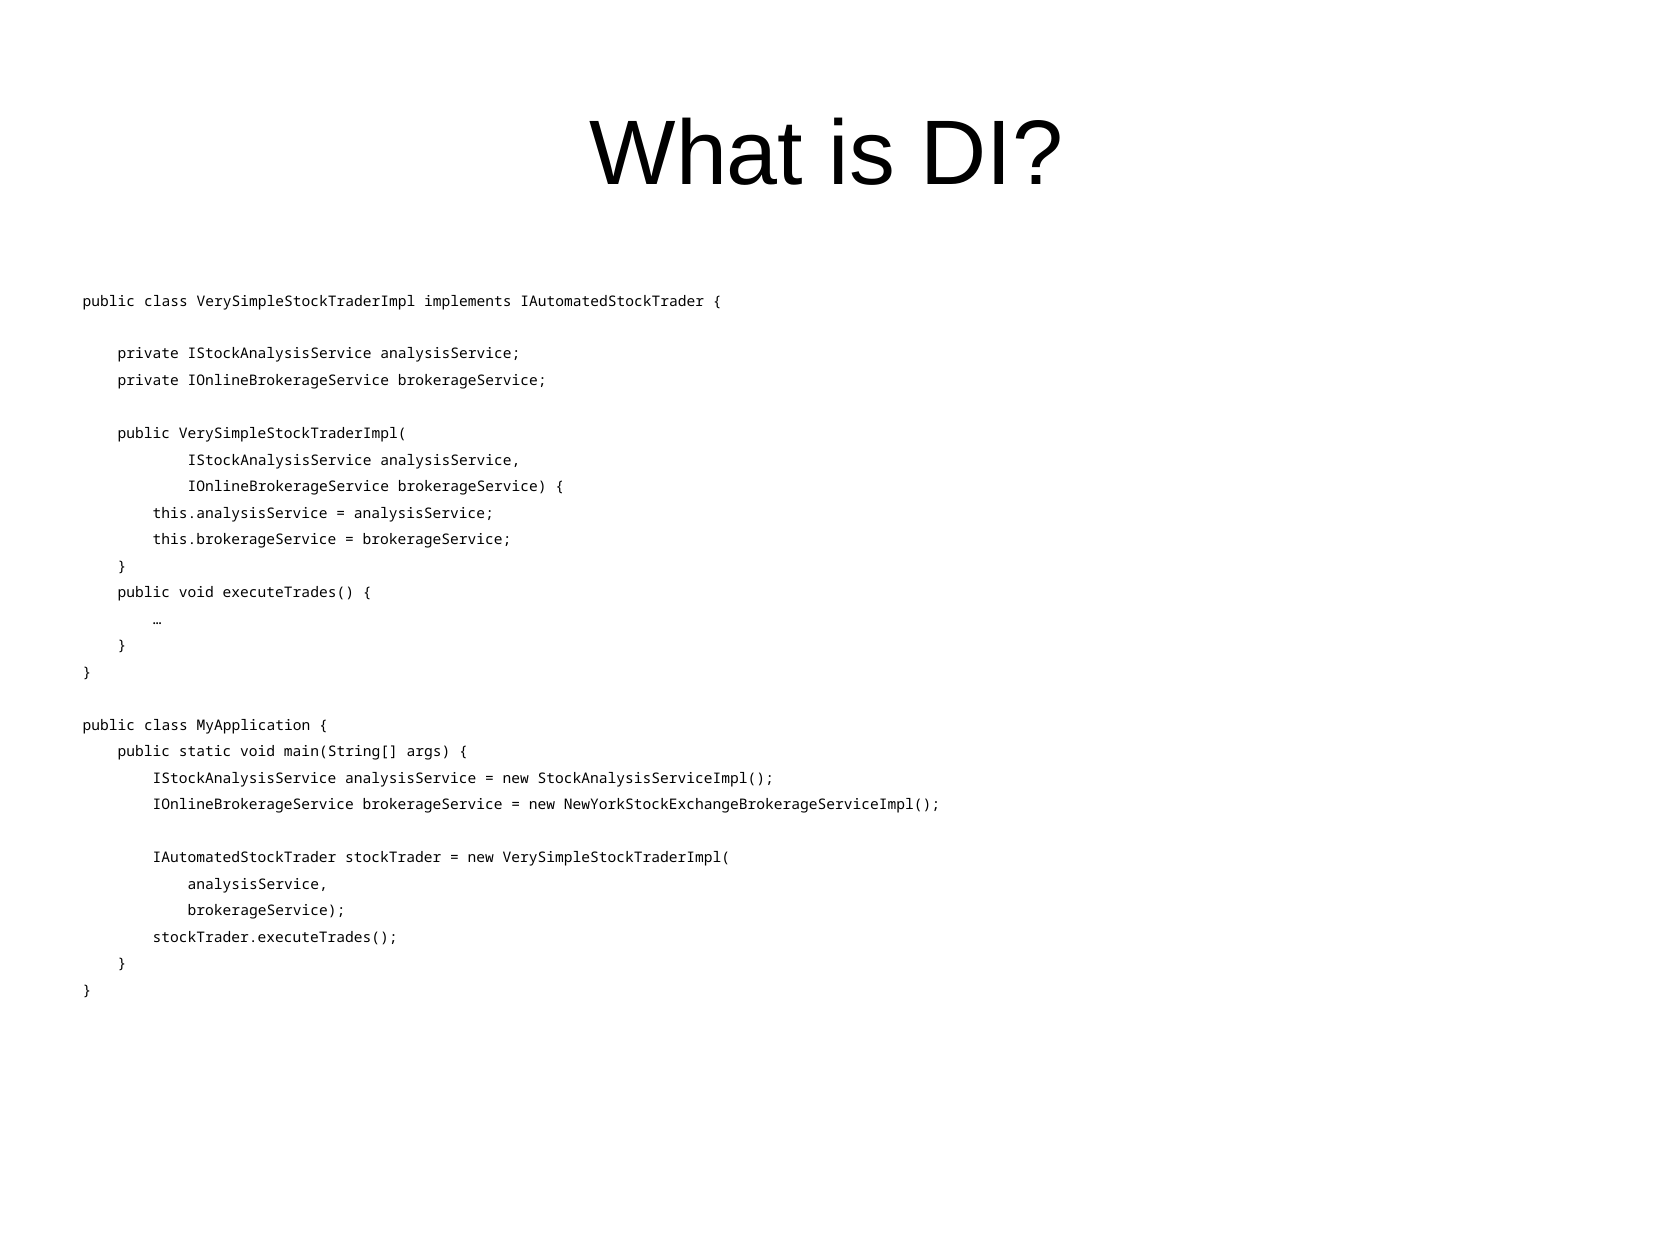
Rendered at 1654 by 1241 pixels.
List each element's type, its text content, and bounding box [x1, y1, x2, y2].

list public class VerySimpleStockTraderImpl implements IAutomatedStockTrader { private IStockAnalysisService analysisService; private IOnlineBrokerageService brokerageService; public VerySimpleStockTraderImpl( IStockAnalysisService analysisService, IOnlineBrokerageService brokerageService) { this.analysisService = analysisService; this.brokerageService = brokerageService; } public void executeTrades() { … } } public class MyApplication { public static void main(String[] args) { IStockAnalysisService analysisService = new StockAnalysisServiceImpl(); IOnlineBrokerageService brokerageService = new NewYorkStockExchangeBrokerageServiceImpl(); IAutomatedStockTrader stockTrader = new VerySimpleStockTraderImpl( analysisService, brokerageService); stockTrader.executeTrades(); } } [82, 290, 1538, 1010]
title What is DI? [82, 49, 1571, 257]
